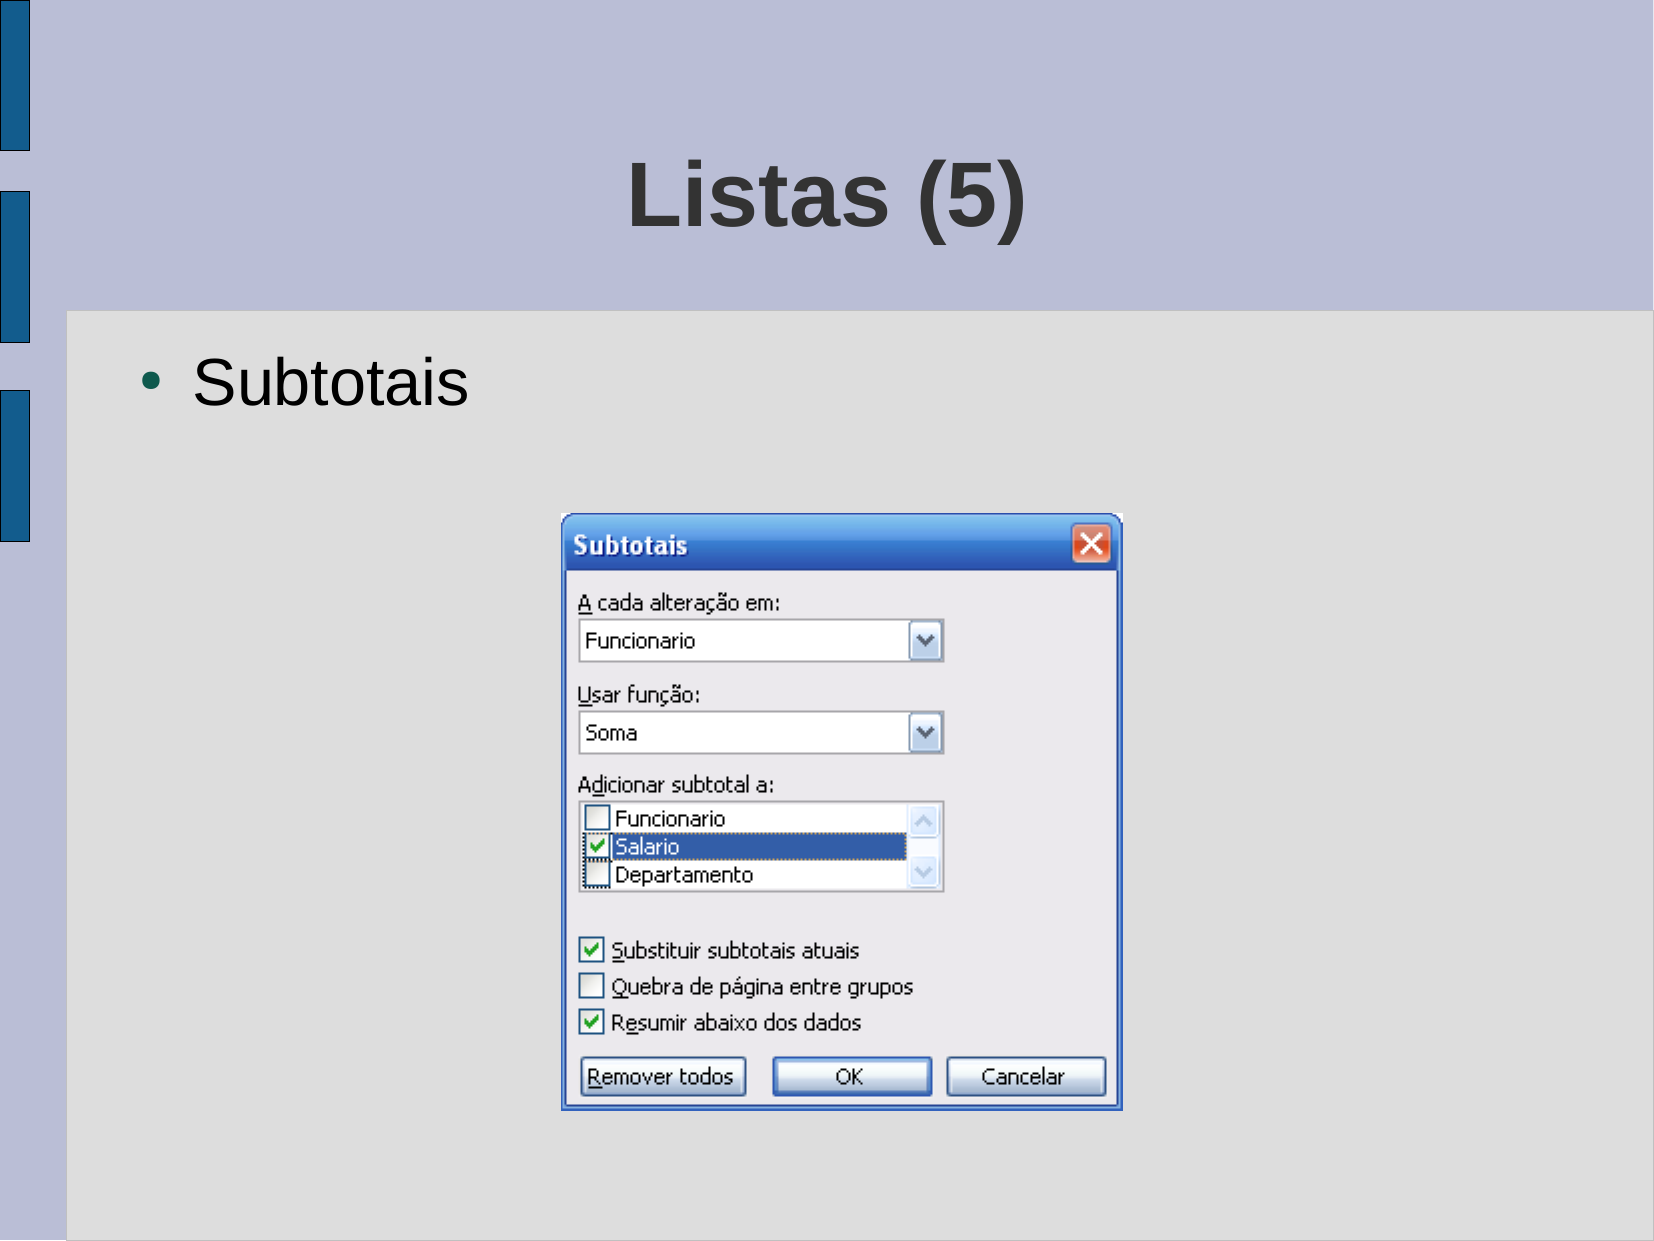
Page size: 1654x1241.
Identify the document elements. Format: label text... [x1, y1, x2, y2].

list Subtotais [121, 344, 1534, 1112]
picture [561, 513, 1123, 1111]
title Listas (5) [121, 98, 1534, 291]
